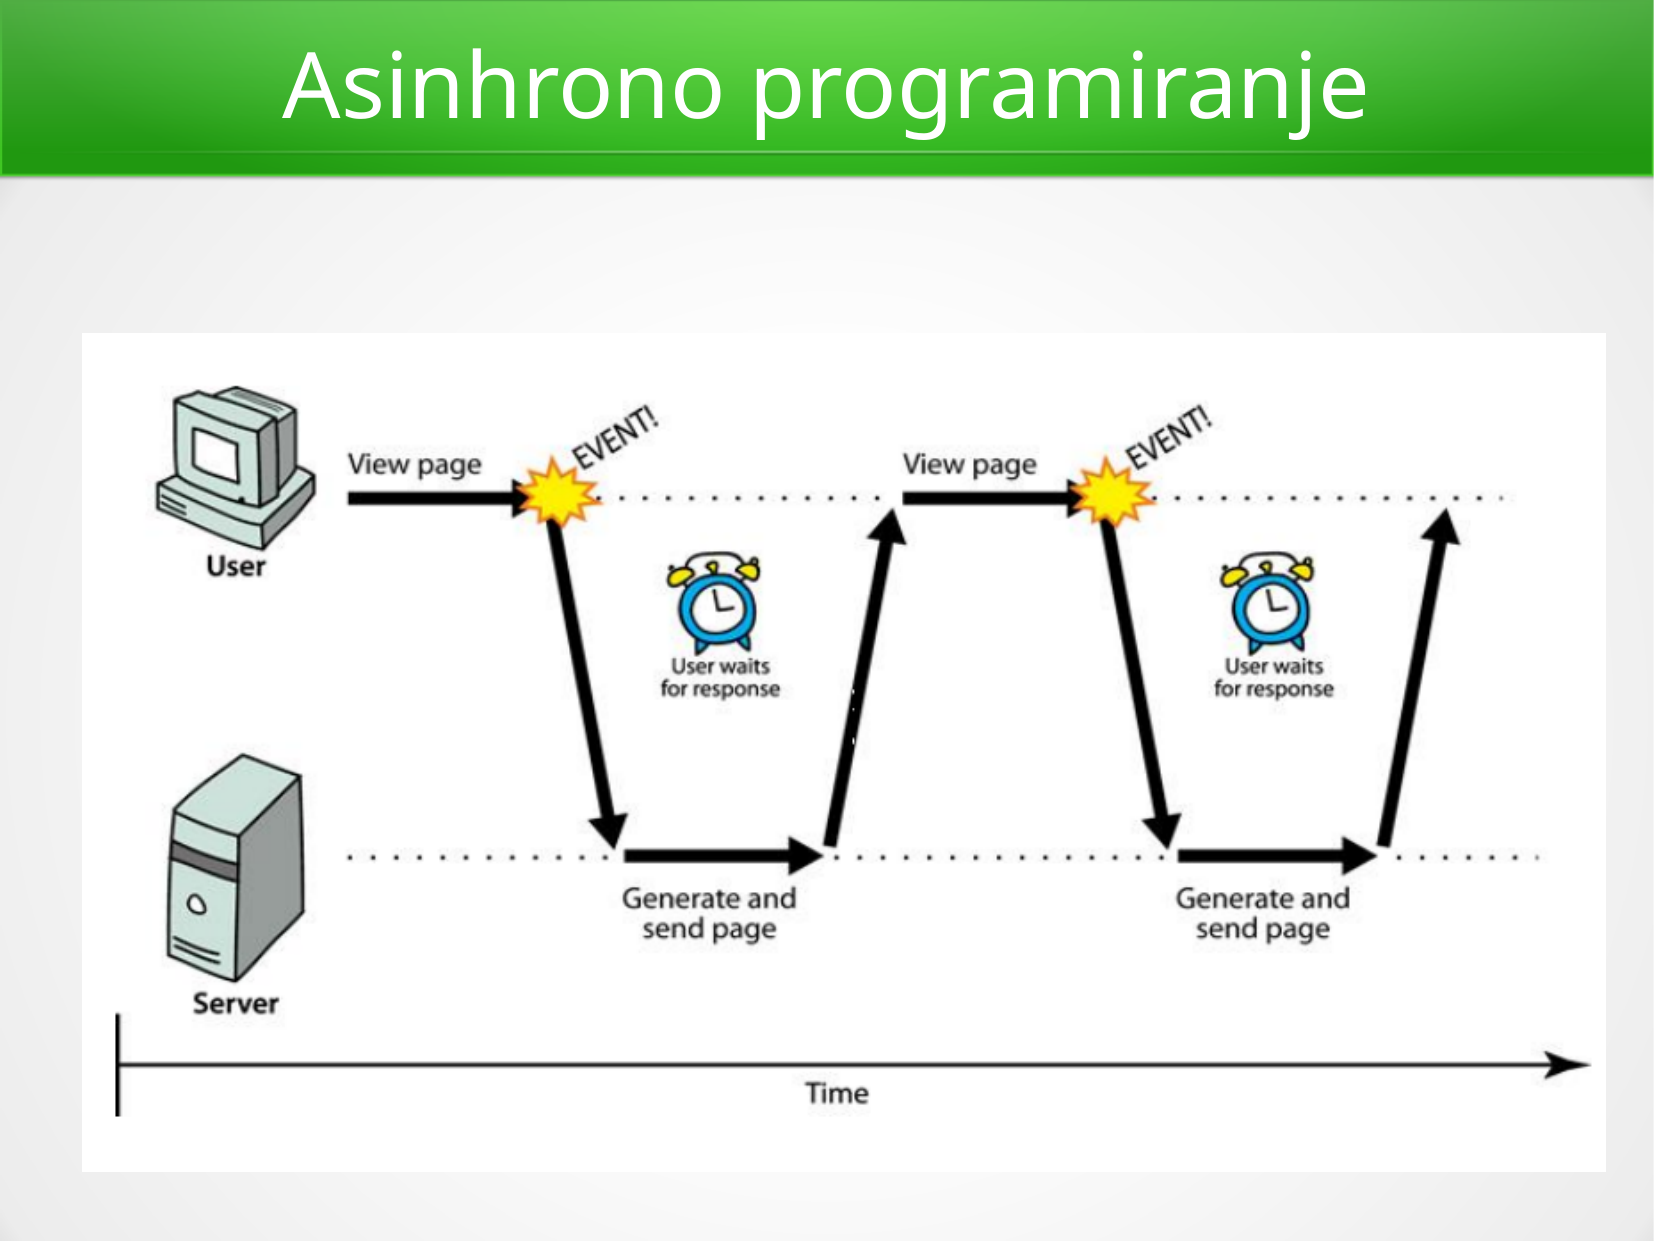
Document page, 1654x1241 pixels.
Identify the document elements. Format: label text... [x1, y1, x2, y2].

title Asinhrono programiranje [82, 11, 1571, 154]
picture [0, 0, 1654, 1241]
